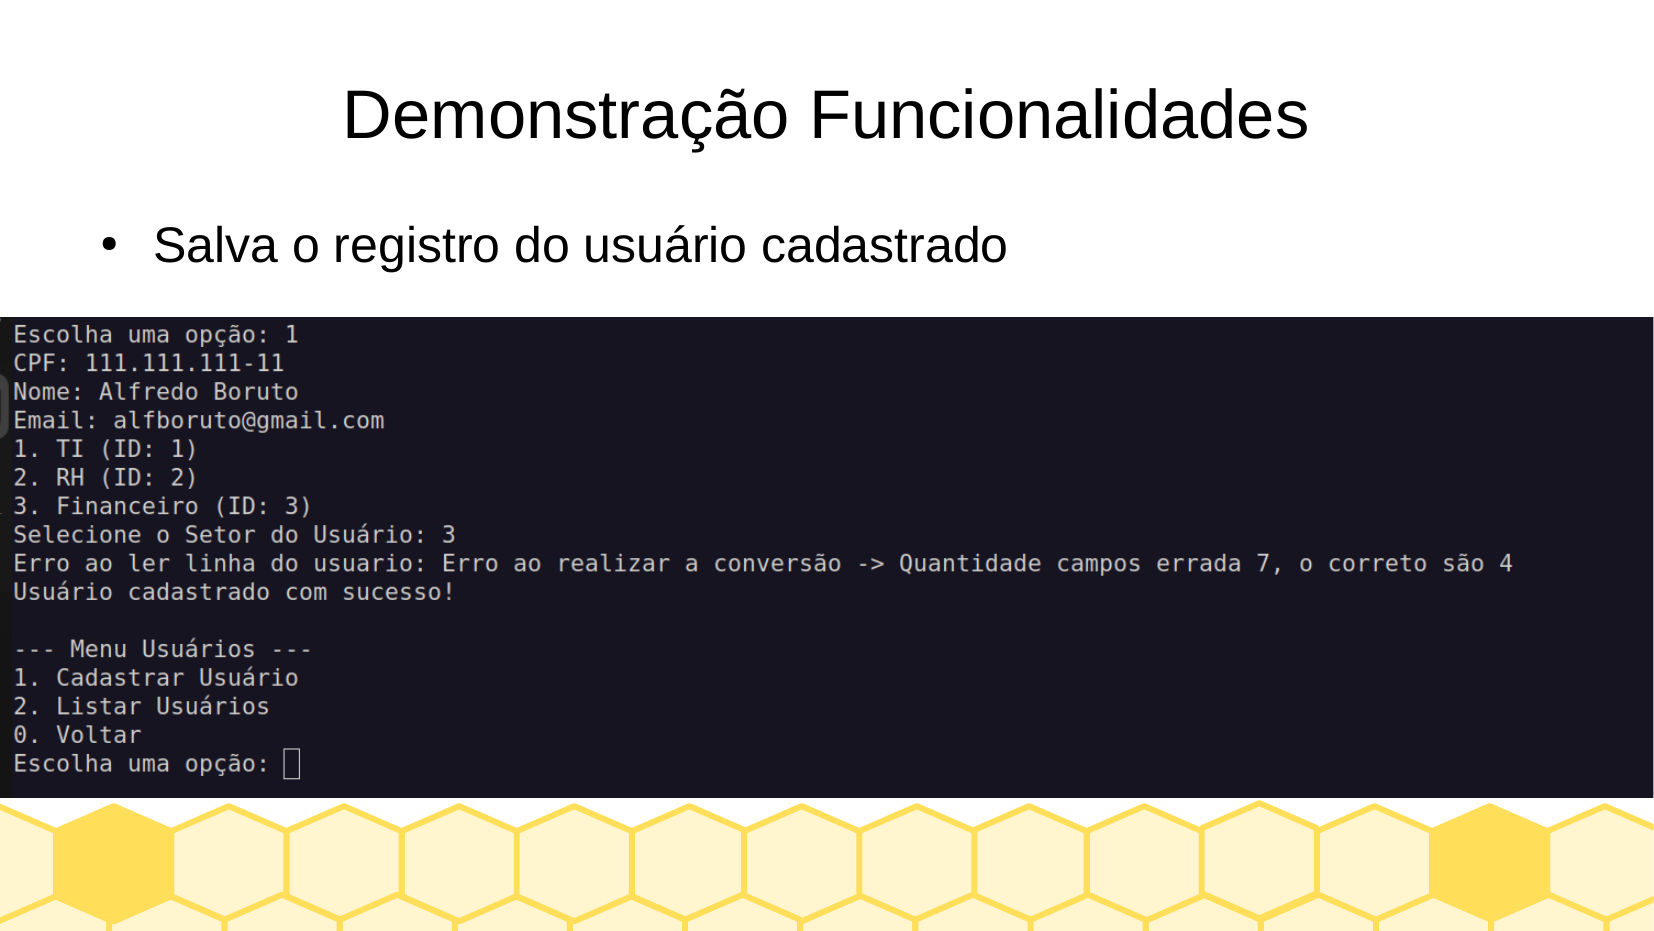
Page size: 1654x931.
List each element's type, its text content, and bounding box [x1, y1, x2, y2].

picture [0, 317, 1654, 798]
list Salva o registro do usuário cadastrado [82, 217, 1571, 296]
title Demonstração Funcionalidades [82, 37, 1571, 193]
